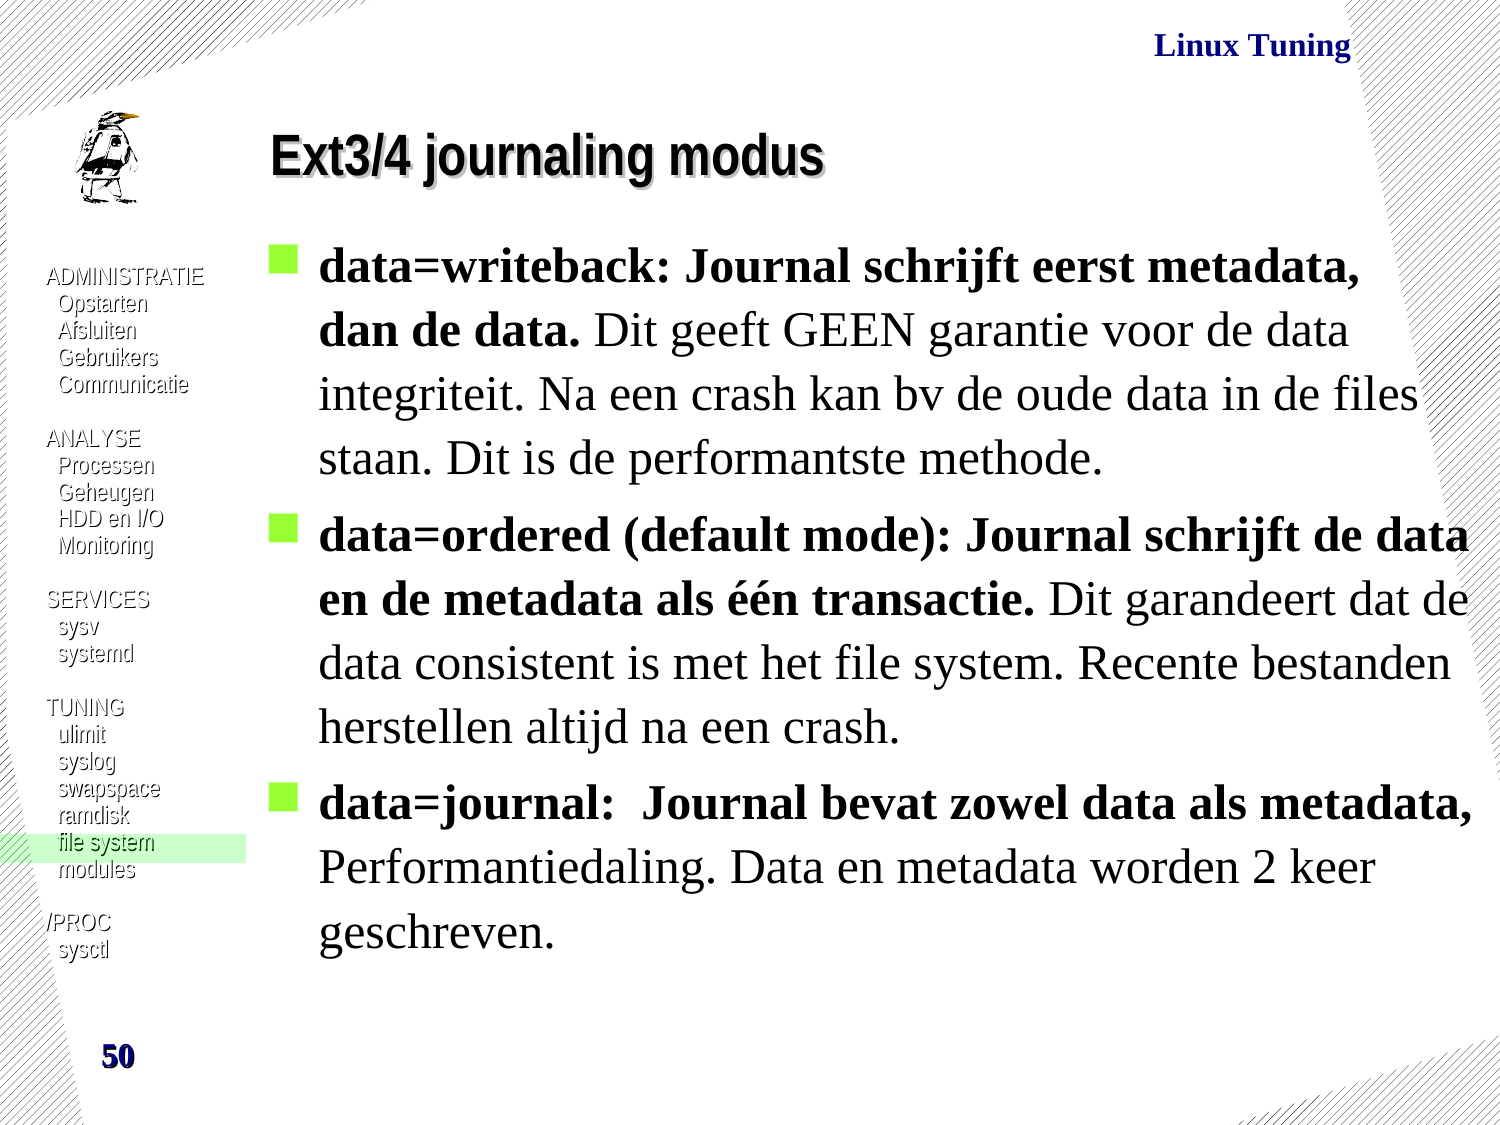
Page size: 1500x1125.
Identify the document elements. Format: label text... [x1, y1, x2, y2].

picture [57, 105, 143, 206]
text_box [0, 833, 247, 863]
list data=writeback: Journal schrijft eerst metadata, dan de data. Dit geeft GEEN garantie voor de data integriteit. Na een crash kan bv de oude data in de files staan. Dit is de performantste methode. data=ordered (default mode): Journal schrijft de data en de metadata als één transactie. Dit garandeert dat de data consistent is met het file system. Recente bestanden herstellen altijd na een crash. data=journal: Journal bevat zowel data als metadata, Performantiedaling. Data en metadata worden 2 keer geschreven. [264, 229, 1486, 980]
title Ext3/4 journaling modus [270, 41, 1500, 250]
